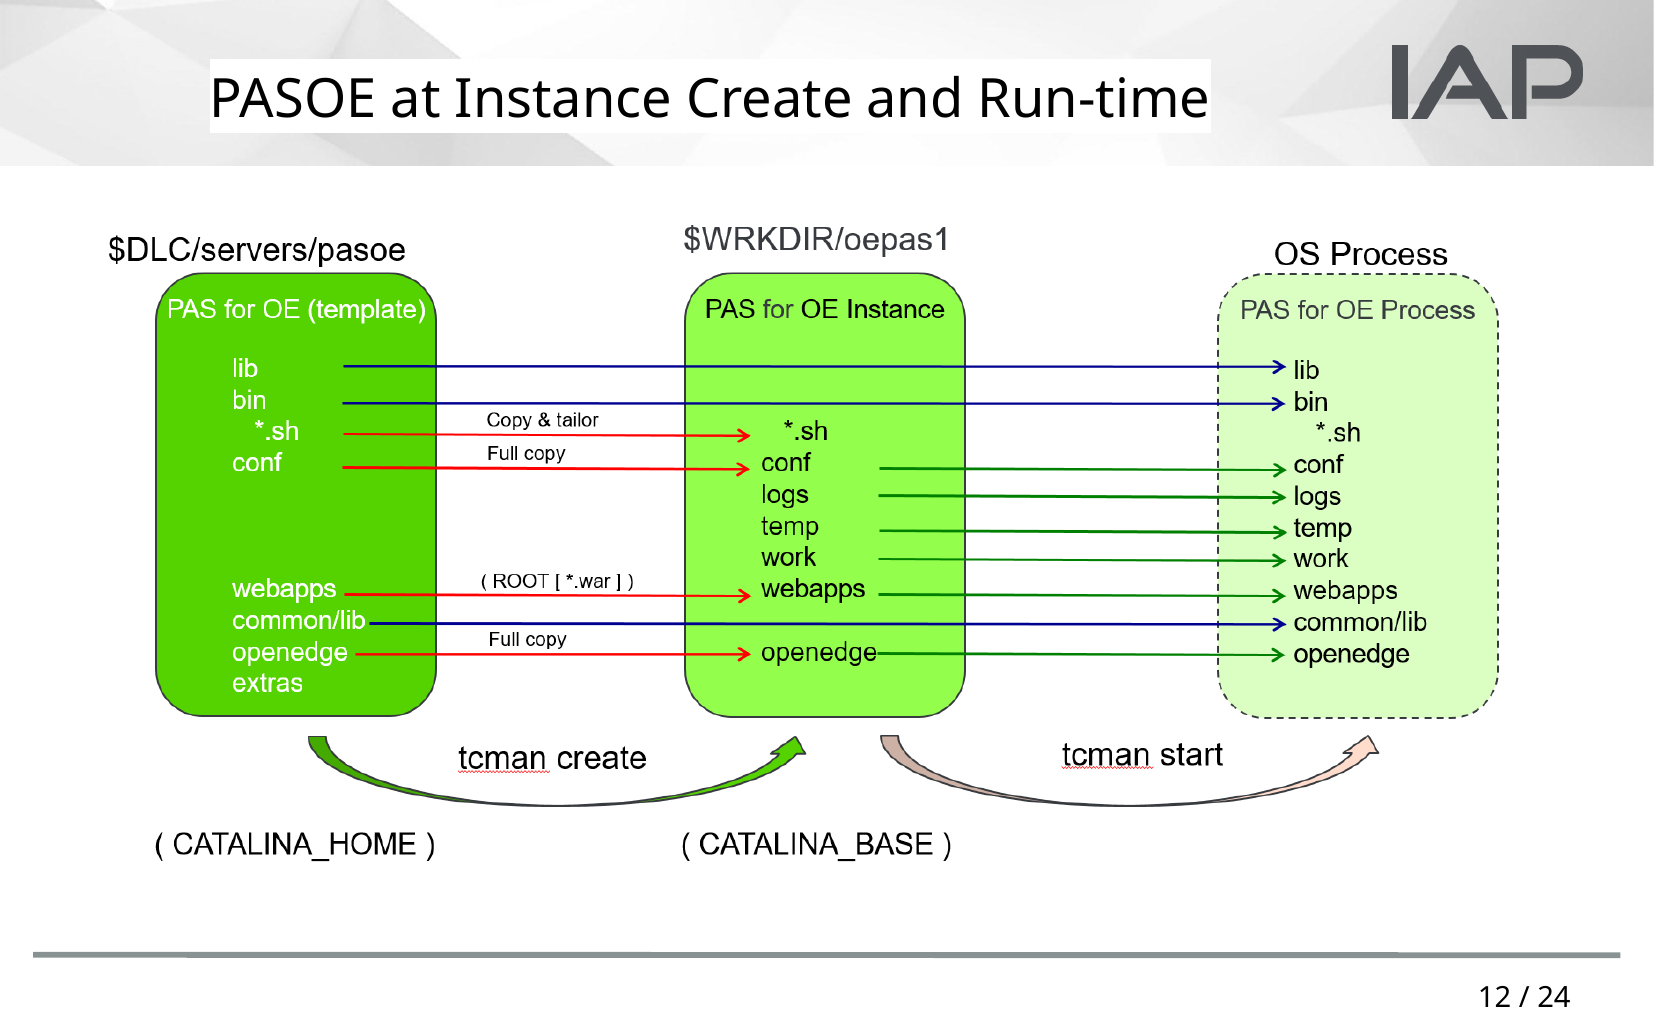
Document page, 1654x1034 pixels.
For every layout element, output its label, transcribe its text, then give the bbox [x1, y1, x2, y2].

picture [0, 0, 1654, 166]
title PASOE at Instance Create and Run-time [135, 41, 1264, 152]
picture [59, 191, 1536, 891]
